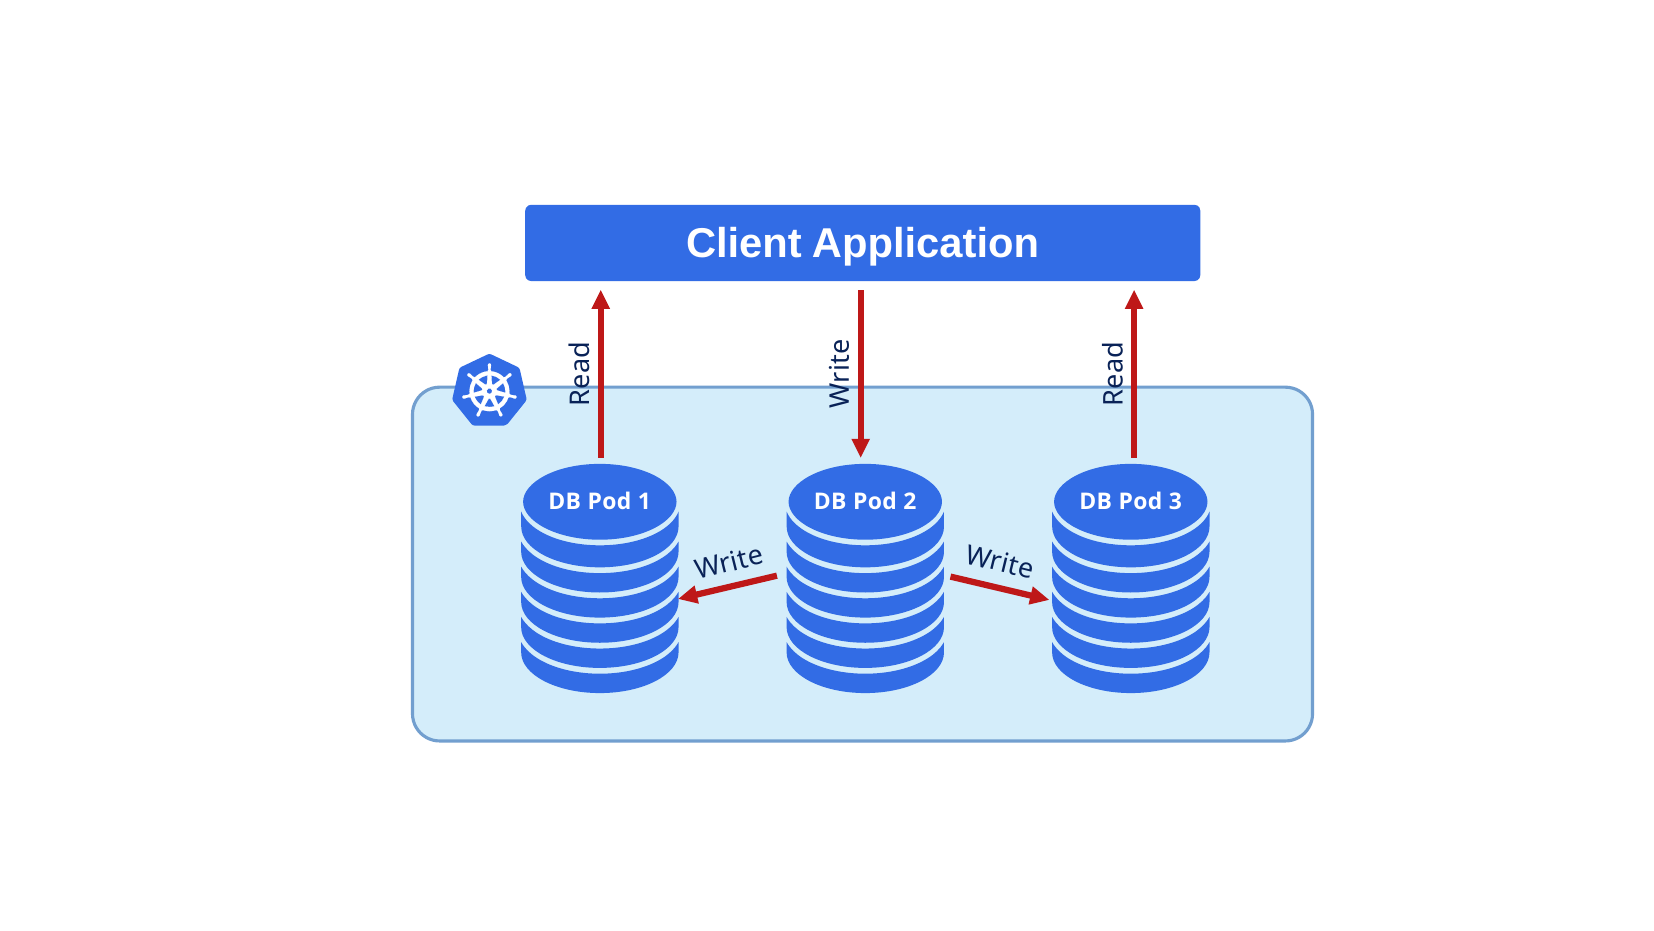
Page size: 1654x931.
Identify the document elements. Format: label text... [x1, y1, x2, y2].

text_box Read [553, 333, 603, 415]
text_box DB Pod 1 [539, 478, 660, 523]
text_box DB Pod 2 [805, 478, 926, 523]
text_box Client Application [525, 204, 1201, 282]
text_box DB Pod 3 [1070, 478, 1191, 523]
text_box [412, 387, 1313, 741]
picture [450, 352, 530, 429]
text_box Write [952, 526, 1048, 595]
text_box Write [680, 526, 777, 596]
text_box Read [1087, 333, 1137, 415]
text_box Write [813, 330, 863, 417]
